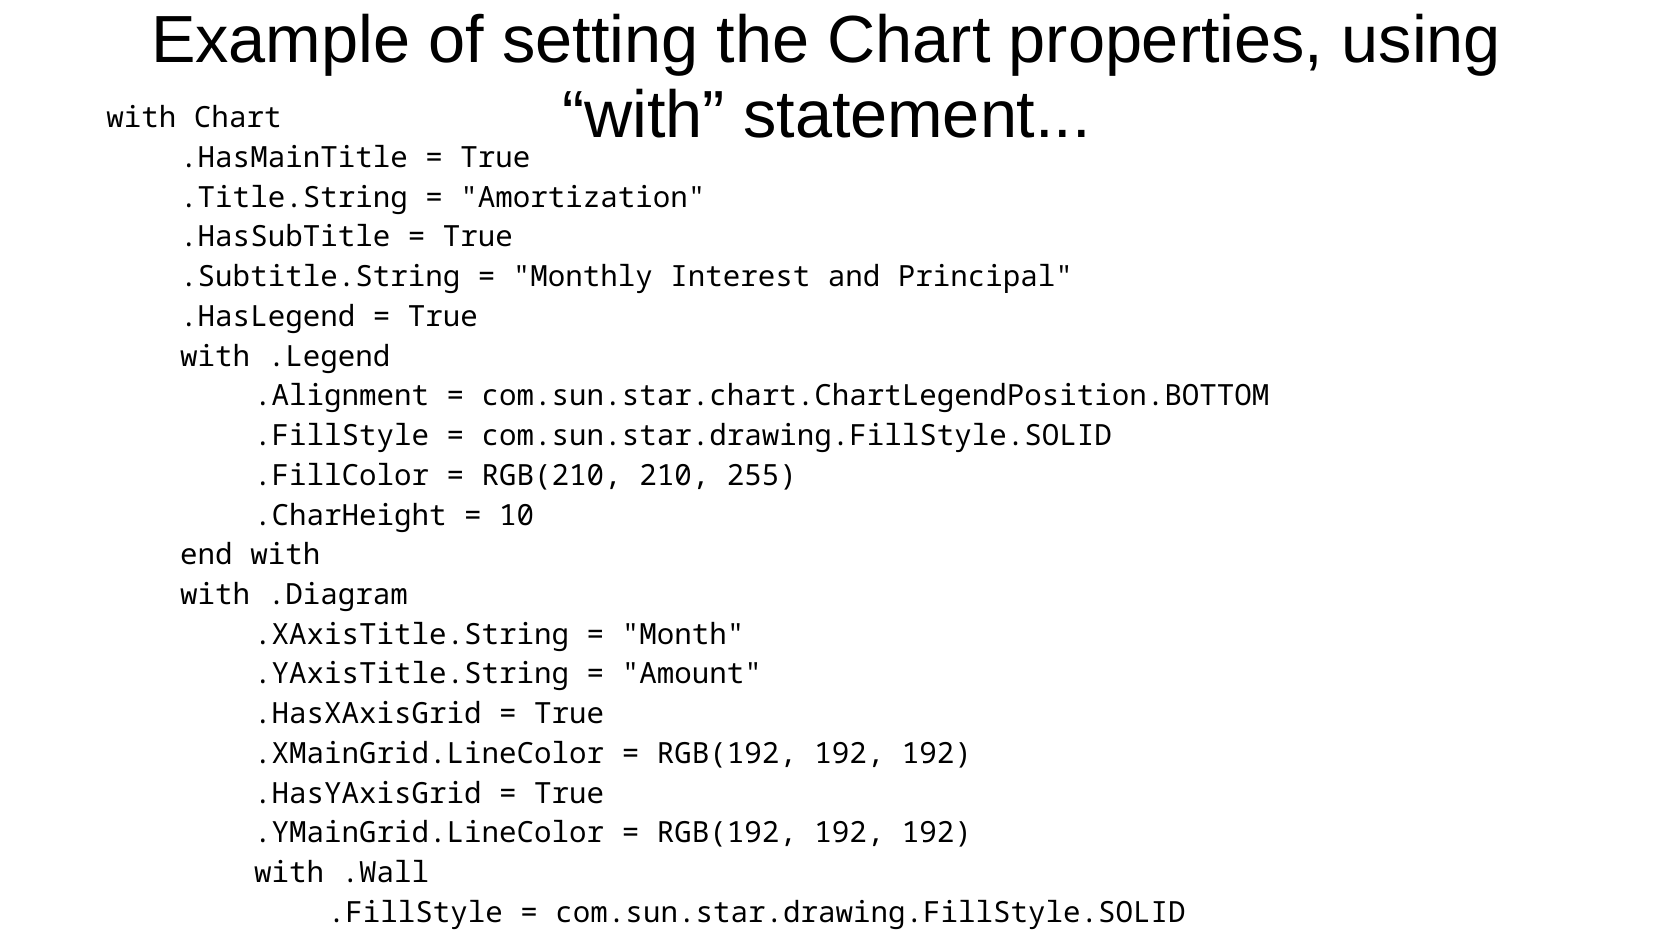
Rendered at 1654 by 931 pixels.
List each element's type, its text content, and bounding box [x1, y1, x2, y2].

subtitle with Chart .HasMainTitle = True .Title.String = "Amortization" .HasSubTitle = True .Subtitle.String = "Monthly Interest and Principal" .HasLegend = True with .Legend .Alignment = com.sun.star.chart.ChartLegendPosition.BOTTOM .FillStyle = com.sun.star.drawing.FillStyle.SOLID .FillColor = RGB(210, 210, 255) .CharHeight = 10 end with with .Diagram .XAxisTitle.String = "Month" .YAxisTitle.String = "Amount" .HasXAxisGrid = True .XMainGrid.LineColor = RGB(192, 192, 192) .HasYAxisGrid = True .YMainGrid.LineColor = RGB(192, 192, 192) with .Wall .FillStyle = com.sun.star.drawing.FillStyle.SOLID .FillColor = RGB(100, 160, 255) .LineColor = Rgb(80,80,255) .LineWidth = 80 .LineStyle = com.sun.star.drawing.LineStyle.SOLID end with end with end with [32, 96, 1625, 917]
title Example of setting the Chart properties, using “with” statement... [82, 2, 1571, 96]
